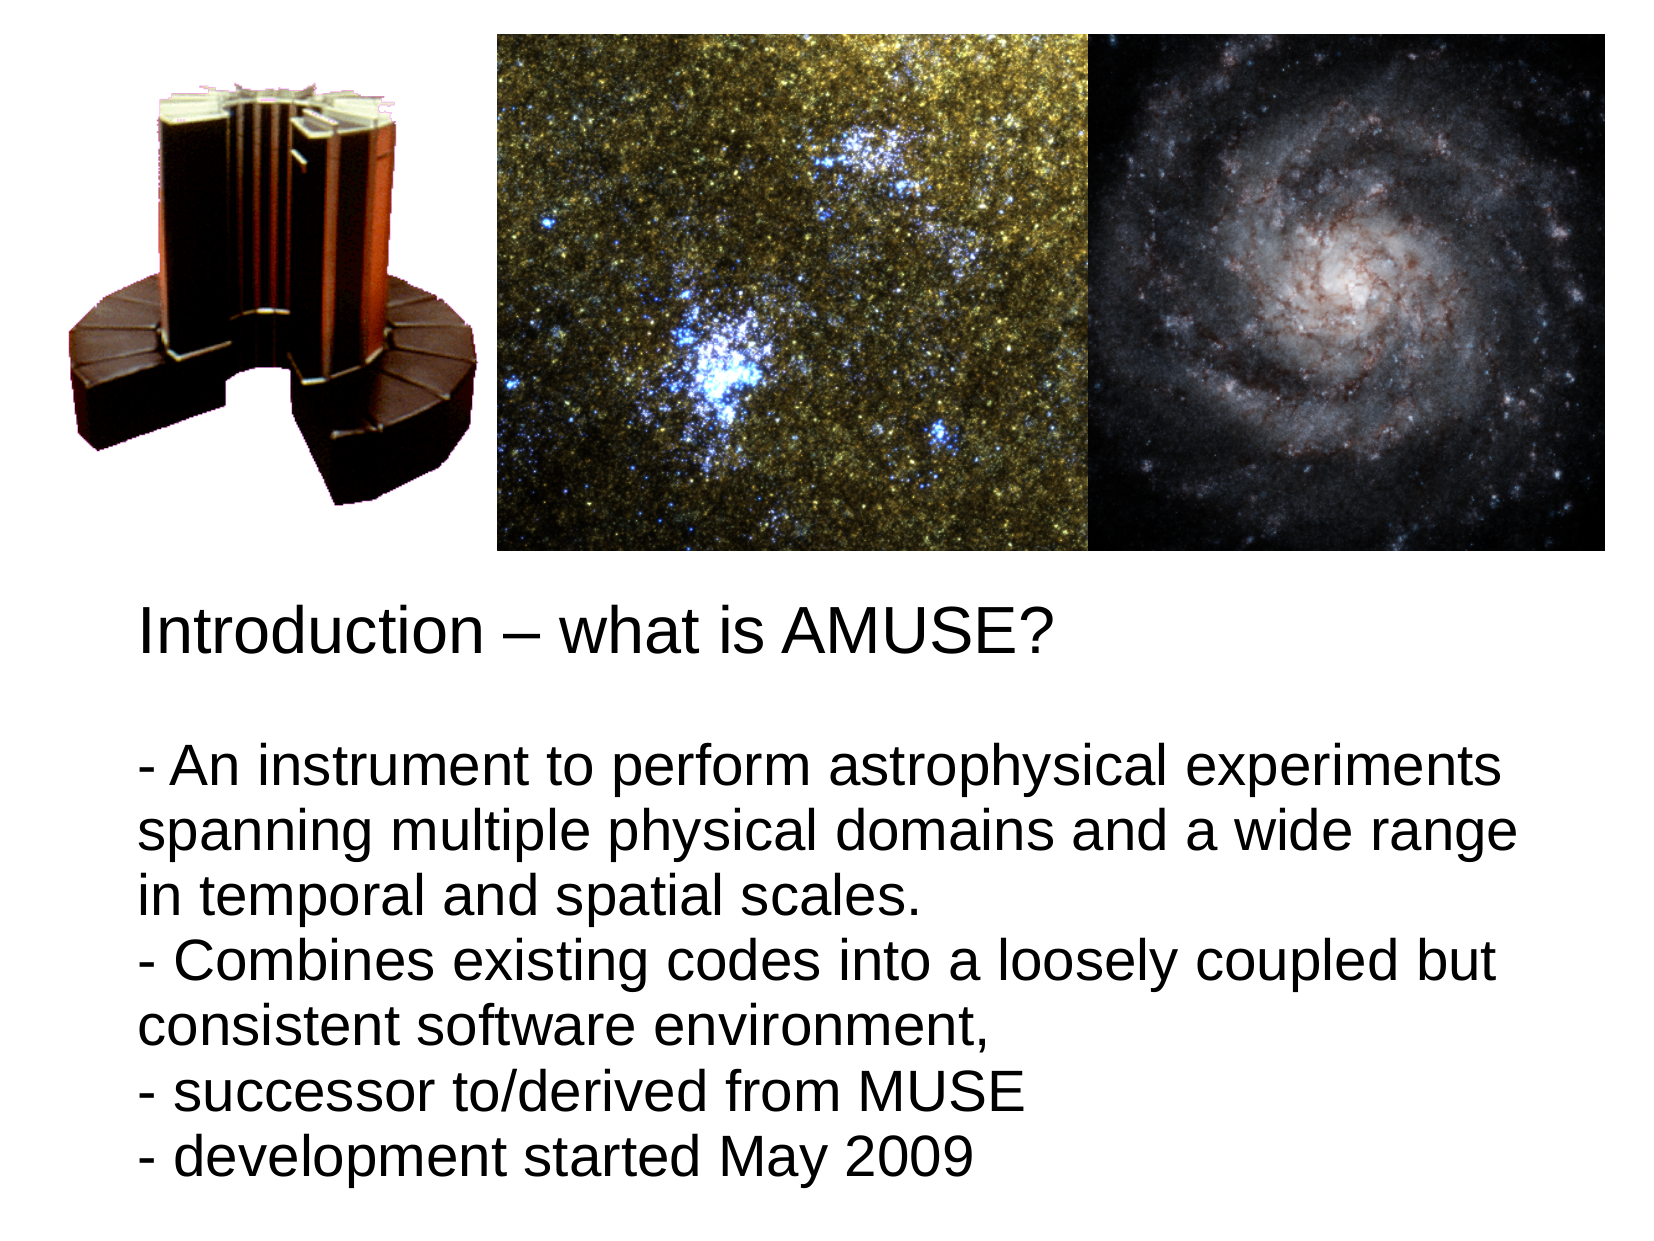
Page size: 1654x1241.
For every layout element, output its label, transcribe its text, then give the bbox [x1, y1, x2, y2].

picture [497, 34, 1605, 551]
picture [53, 73, 493, 513]
text_box Introduction – what is AMUSE? - An instrument to perform astrophysical experiments spanning multiple physical domains and a wide range in temporal and spatial scales. - Combines existing codes into a loosely coupled but consistent software environment, - successor to/derived from MUSE - development started May 2009 [122, 585, 1554, 1196]
